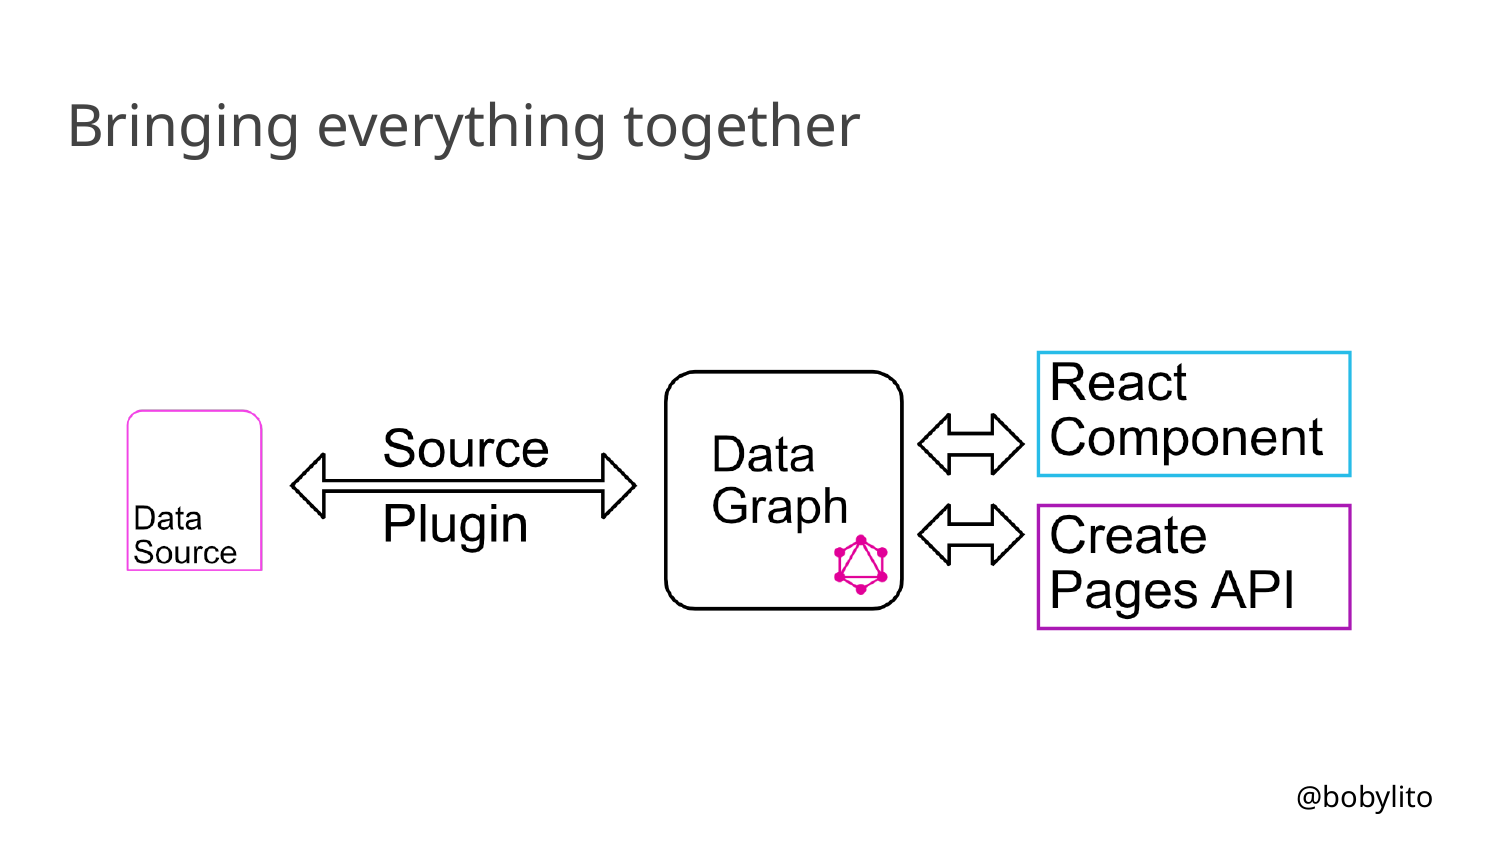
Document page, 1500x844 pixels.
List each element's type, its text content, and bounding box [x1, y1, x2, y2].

title Bringing everything together [51, 72, 1449, 167]
picture [24, 319, 1475, 661]
